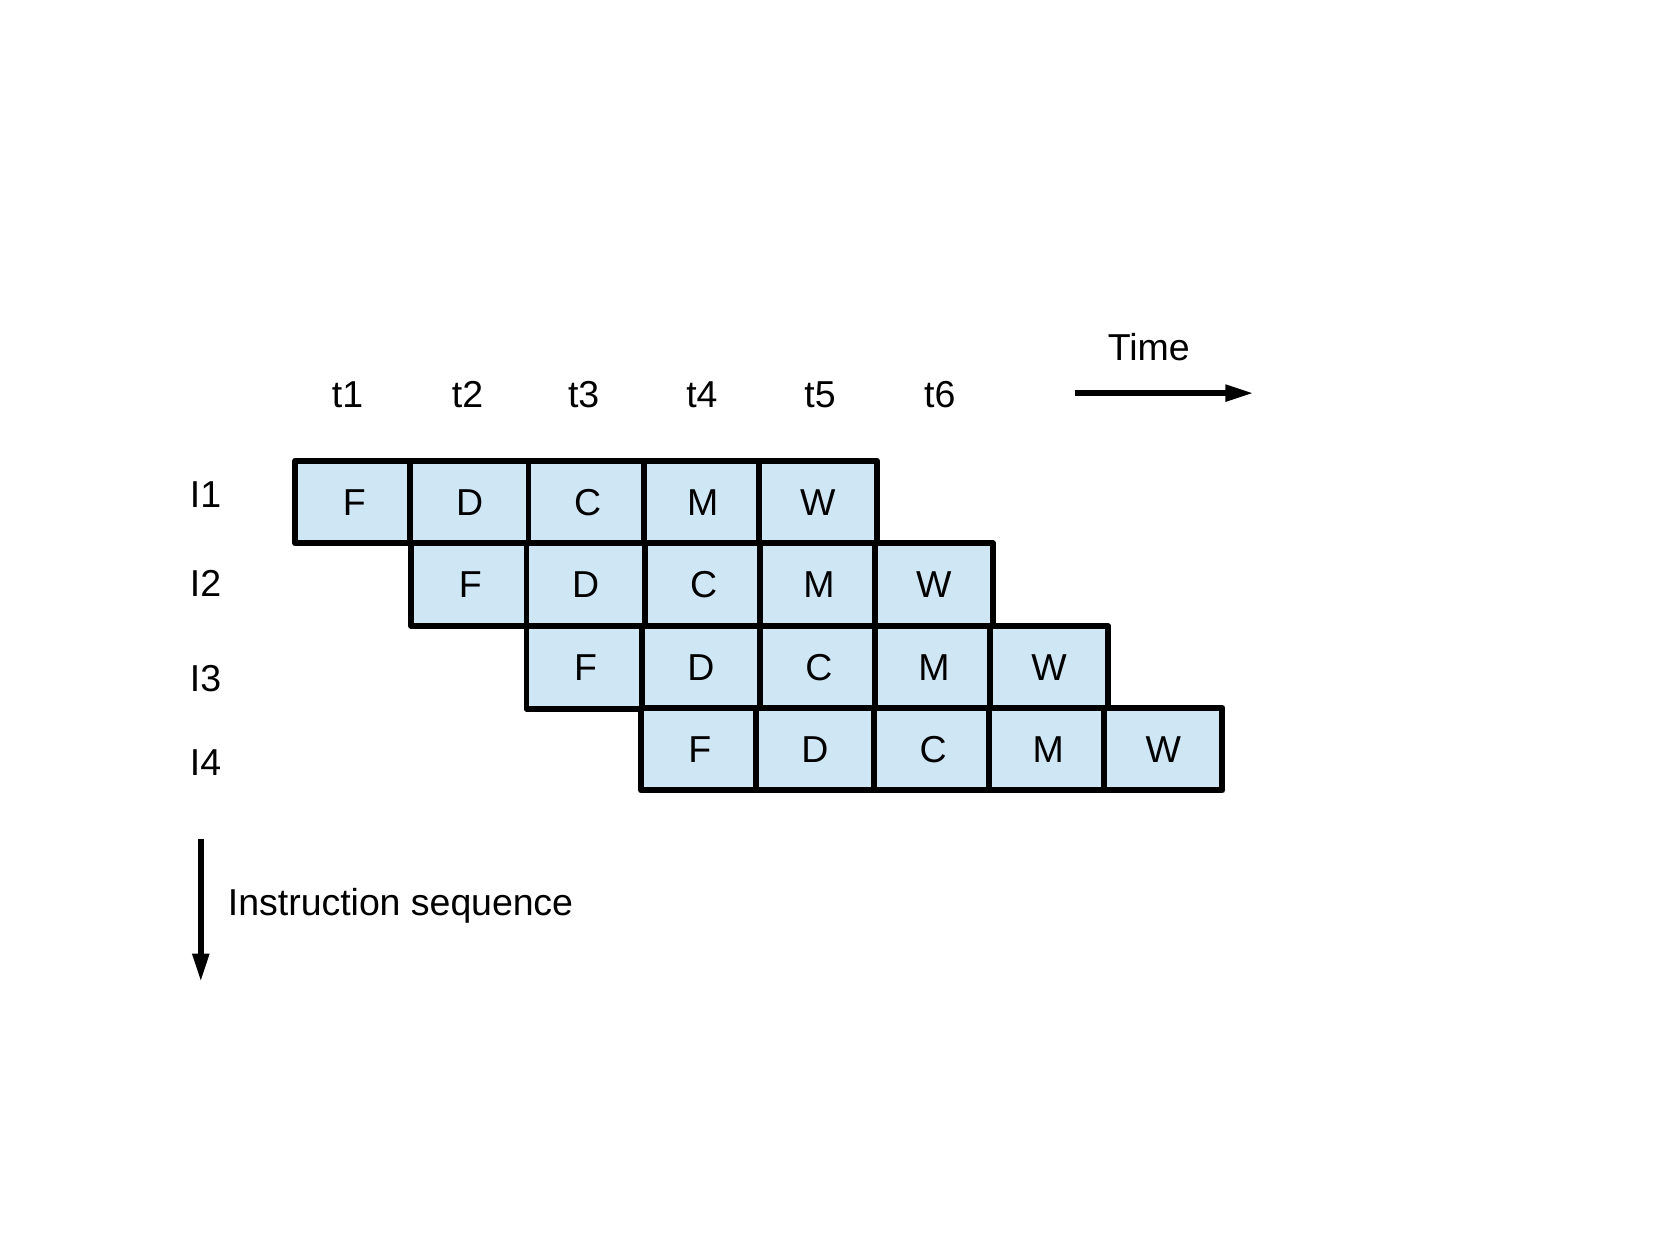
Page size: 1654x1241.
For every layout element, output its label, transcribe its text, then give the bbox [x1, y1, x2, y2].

text_box C [528, 460, 643, 543]
text_box W [758, 460, 877, 543]
text_box F [295, 460, 410, 544]
text_box t4 [671, 366, 733, 424]
text_box W [1104, 707, 1223, 791]
text_box M [989, 707, 1104, 791]
text_box F [640, 707, 755, 791]
text_box C [644, 543, 759, 625]
text_box W [990, 625, 1109, 707]
text_box t5 [789, 366, 851, 424]
text_box W [874, 543, 994, 625]
text_box C [759, 625, 874, 707]
text_box D [526, 543, 644, 625]
text_box t2 [437, 366, 498, 424]
text_box t1 [317, 366, 378, 424]
text_box F [411, 543, 526, 626]
text_box D [641, 625, 759, 707]
text_box C [874, 707, 989, 791]
text_box I1 [175, 466, 237, 524]
text_box M [759, 543, 874, 625]
text_box I4 [175, 734, 237, 792]
text_box D [410, 460, 528, 544]
text_box F [526, 625, 641, 709]
text_box I3 [175, 649, 237, 707]
text_box t3 [553, 366, 615, 424]
text_box M [643, 460, 758, 543]
text_box M [874, 625, 990, 707]
text_box Time [1093, 318, 1205, 376]
text_box I2 [175, 555, 237, 612]
text_box t6 [909, 366, 971, 424]
text_box D [755, 707, 874, 791]
text_box Instruction sequence [213, 874, 589, 931]
